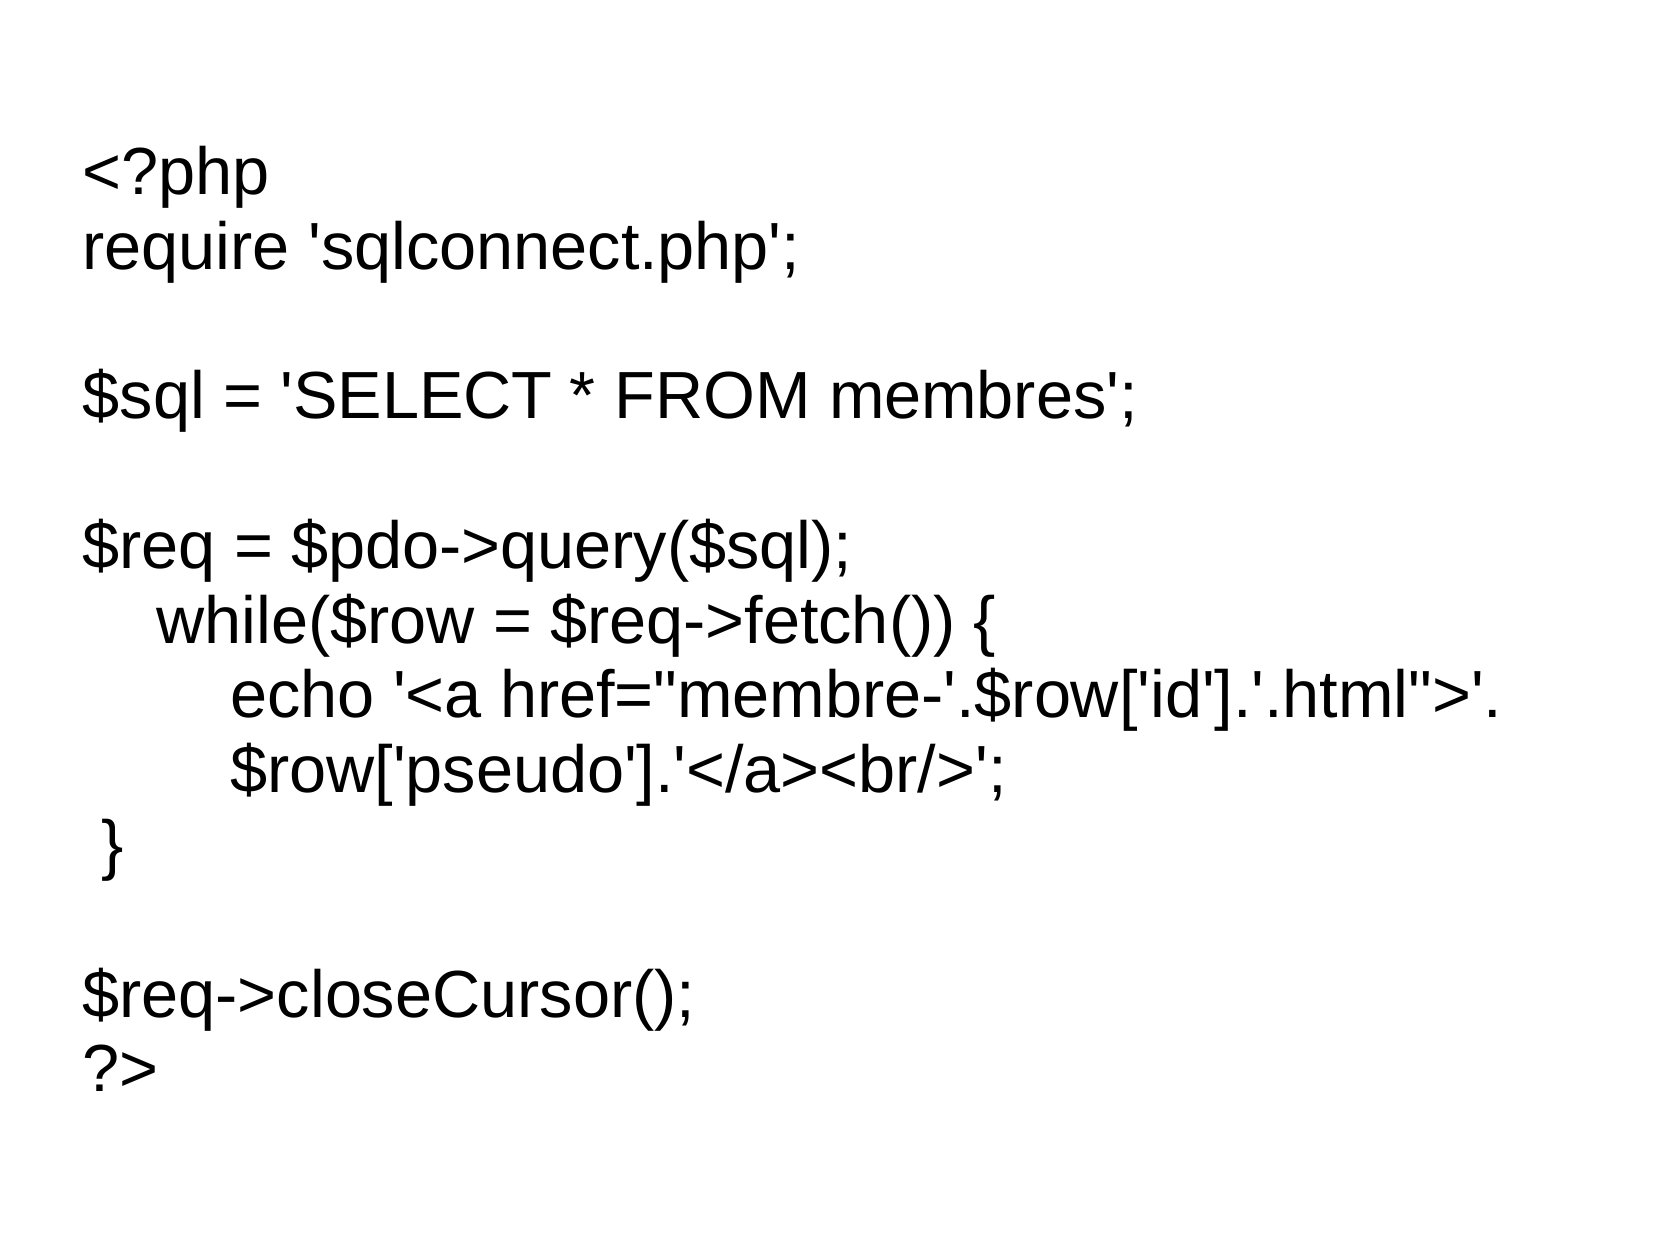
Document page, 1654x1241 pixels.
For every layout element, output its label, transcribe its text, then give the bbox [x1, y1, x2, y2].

subtitle <?php require 'sqlconnect.php'; $sql = 'SELECT * FROM membres'; $req = $pdo->query($sql); while($row = $req->fetch()) { echo '<a href="membre-'.$row['id'].'.html">'. $row['pseudo'].'</a><br/>'; } $req->closeCursor(); ?> [82, 47, 1571, 1193]
